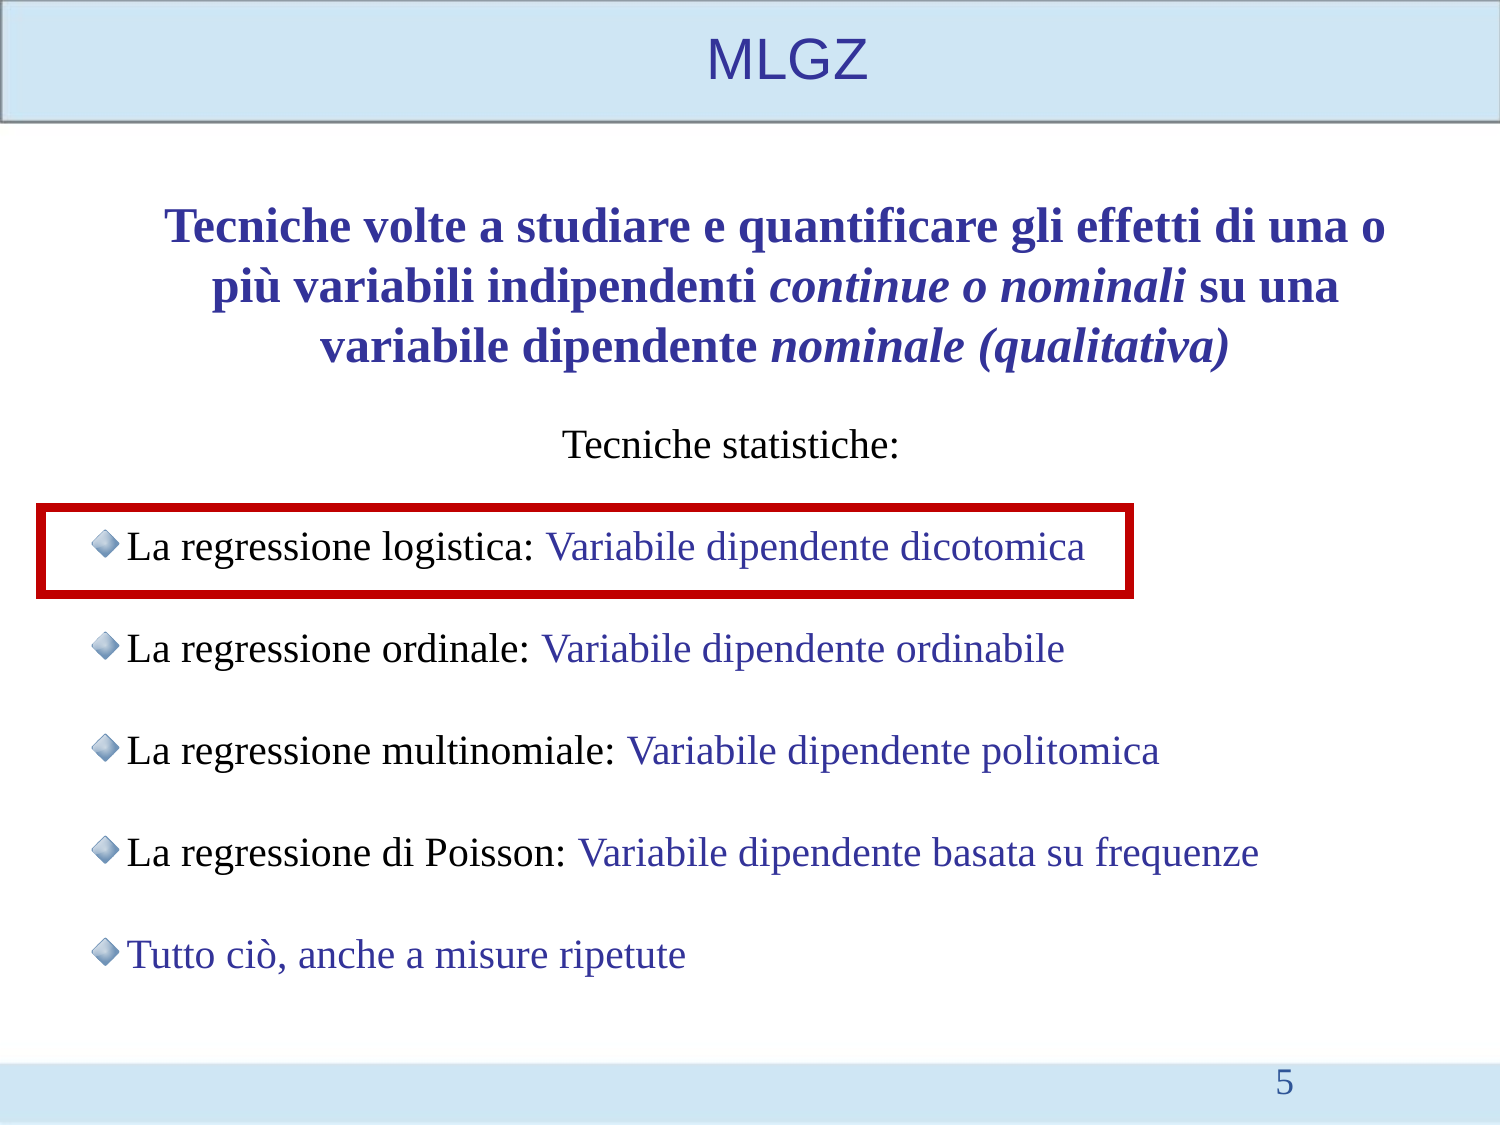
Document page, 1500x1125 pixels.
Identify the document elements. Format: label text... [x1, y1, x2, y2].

text_box Tecniche volte a studiare e quantificare gli effetti di una o più variabili indipendenti continue o nominali su una variabile dipendente nominale (qualitativa) [53, 184, 1424, 381]
text_box Tecniche statistiche: La regressione logistica: Variabile dipendente dicotomica La regressione ordinale: Variabile dipendente ordinabile La regressione multinomiale: Variabile dipendente politomica La regressione di Poisson: Variabile dipendente basata su frequenze Tutto ciò, anche a misure ripetute [41, 408, 1392, 985]
picture [0, 0, 1500, 1125]
title MLGZ [113, 0, 1463, 158]
text_box Tecniche statistiche: La regressione logistica: Variabile dipendente dicotomica La regressione ordinale: Variabile dipendente ordinabile La regressione multinomiale: Variabile dipendente politomica La regressione di Poisson: Variabile dipendente basata su frequenze Tutto ciò, anche a misure ripetute [46, 512, 1125, 590]
